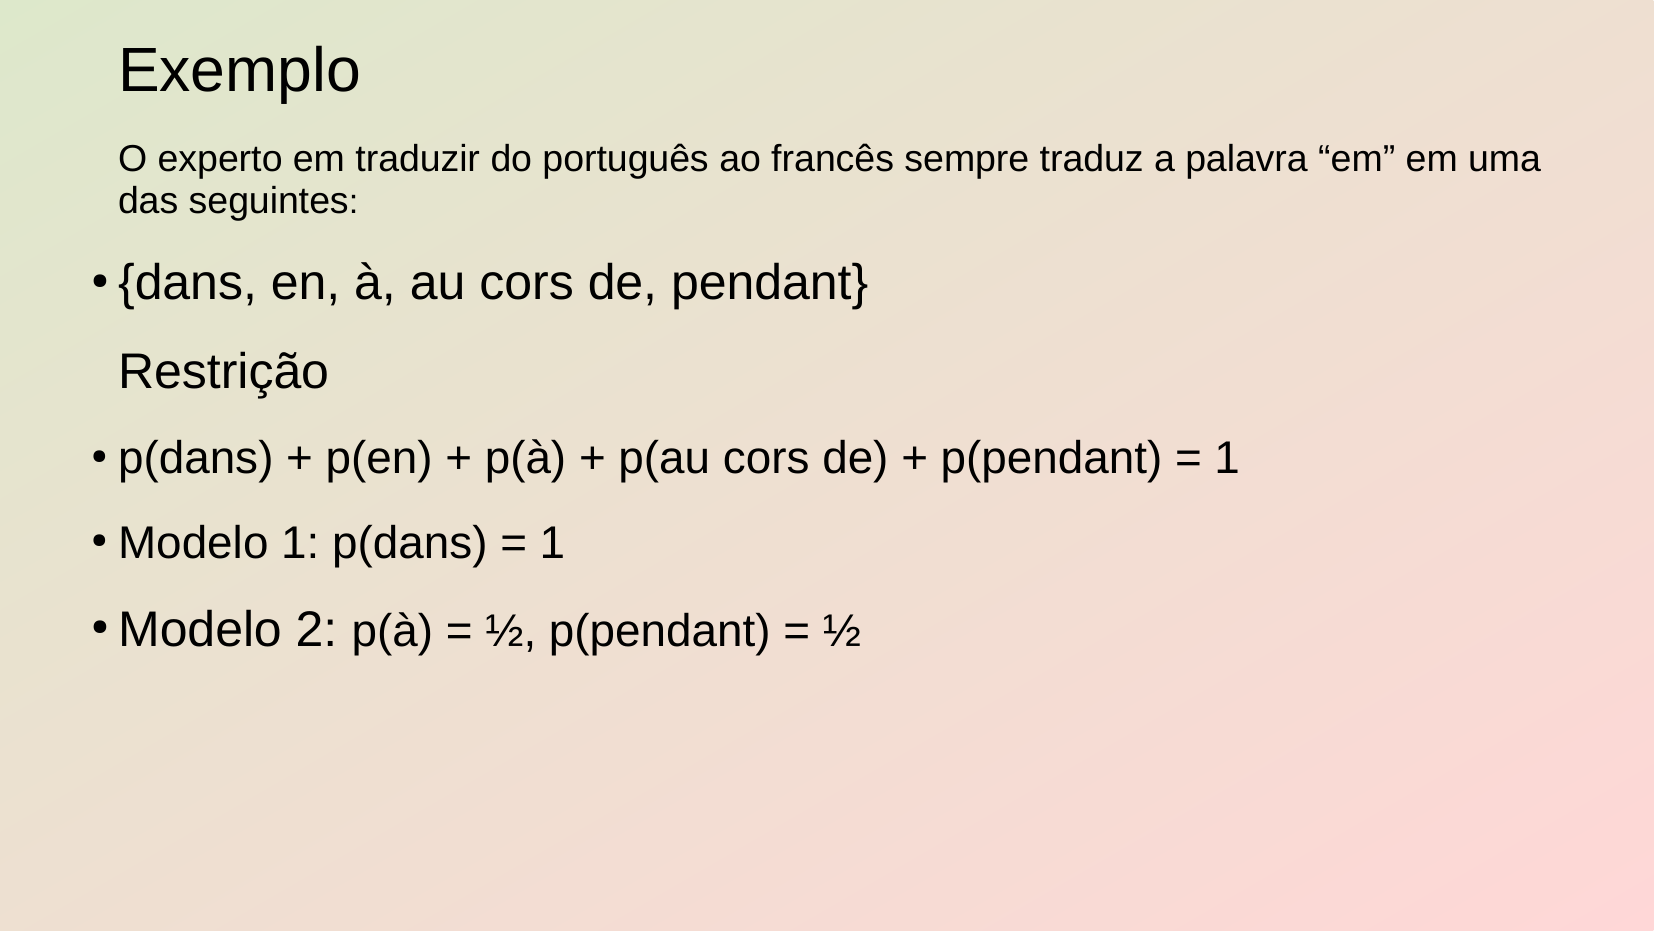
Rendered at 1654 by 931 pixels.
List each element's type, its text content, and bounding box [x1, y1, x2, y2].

list Exemplo O experto em traduzir do português ao francês sempre traduz a palavra “em” em uma das seguintes: {dans, en, à, au cors de, pendant} Restrição p(dans) + p(en) + p(à) + p(au cors de) + p(pendant) = 1 Modelo 1: p(dans) = 1 Modelo 2: p(à) = ½, p(pendant) = ½ [82, 34, 1571, 657]
